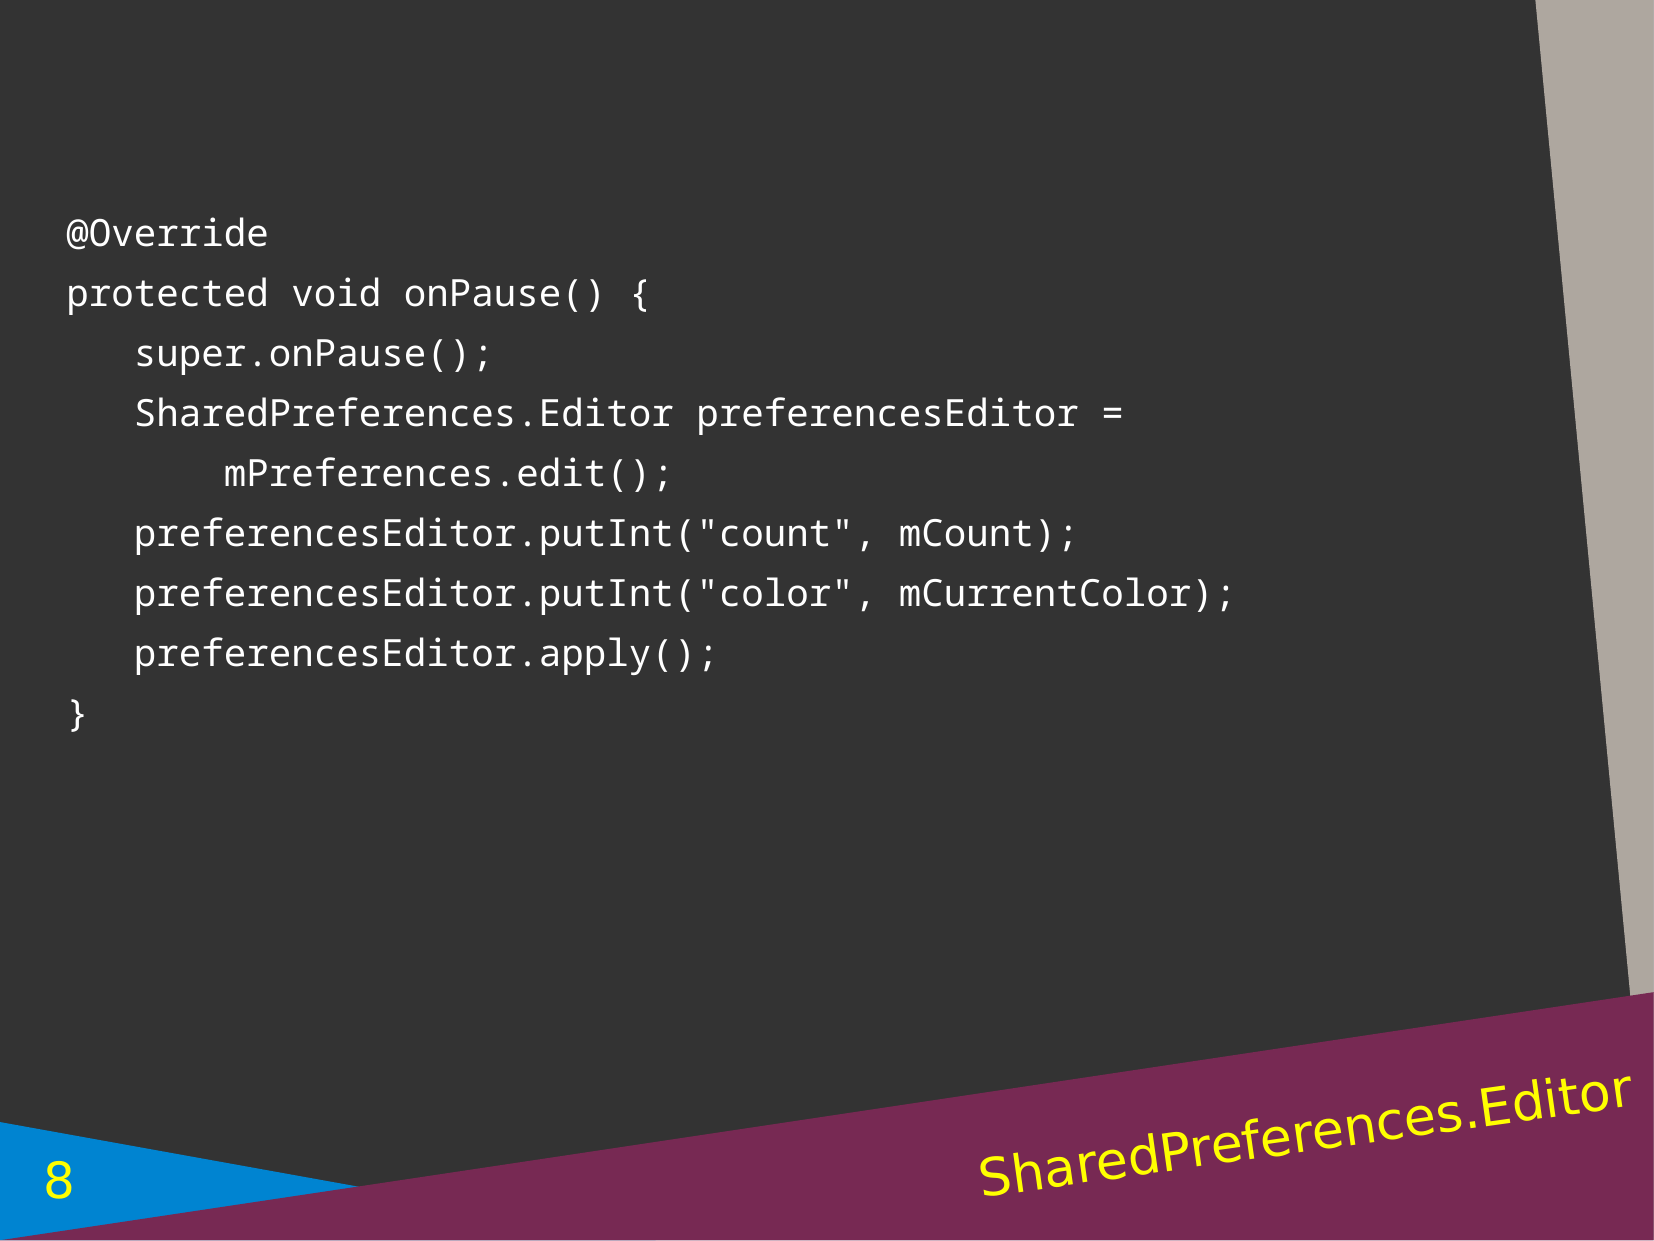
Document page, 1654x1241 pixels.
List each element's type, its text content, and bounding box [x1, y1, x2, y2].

text_box @Override protected void onPause() { super.onPause(); SharedPreferences.Editor preferencesEditor = mPreferences.edit(); preferencesEditor.putInt("count", mCount); preferencesEditor.putInt("color", mCurrentColor); preferencesEditor.apply(); } [51, 187, 1468, 748]
title SharedPreferences.Editor [956, 995, 1654, 1241]
